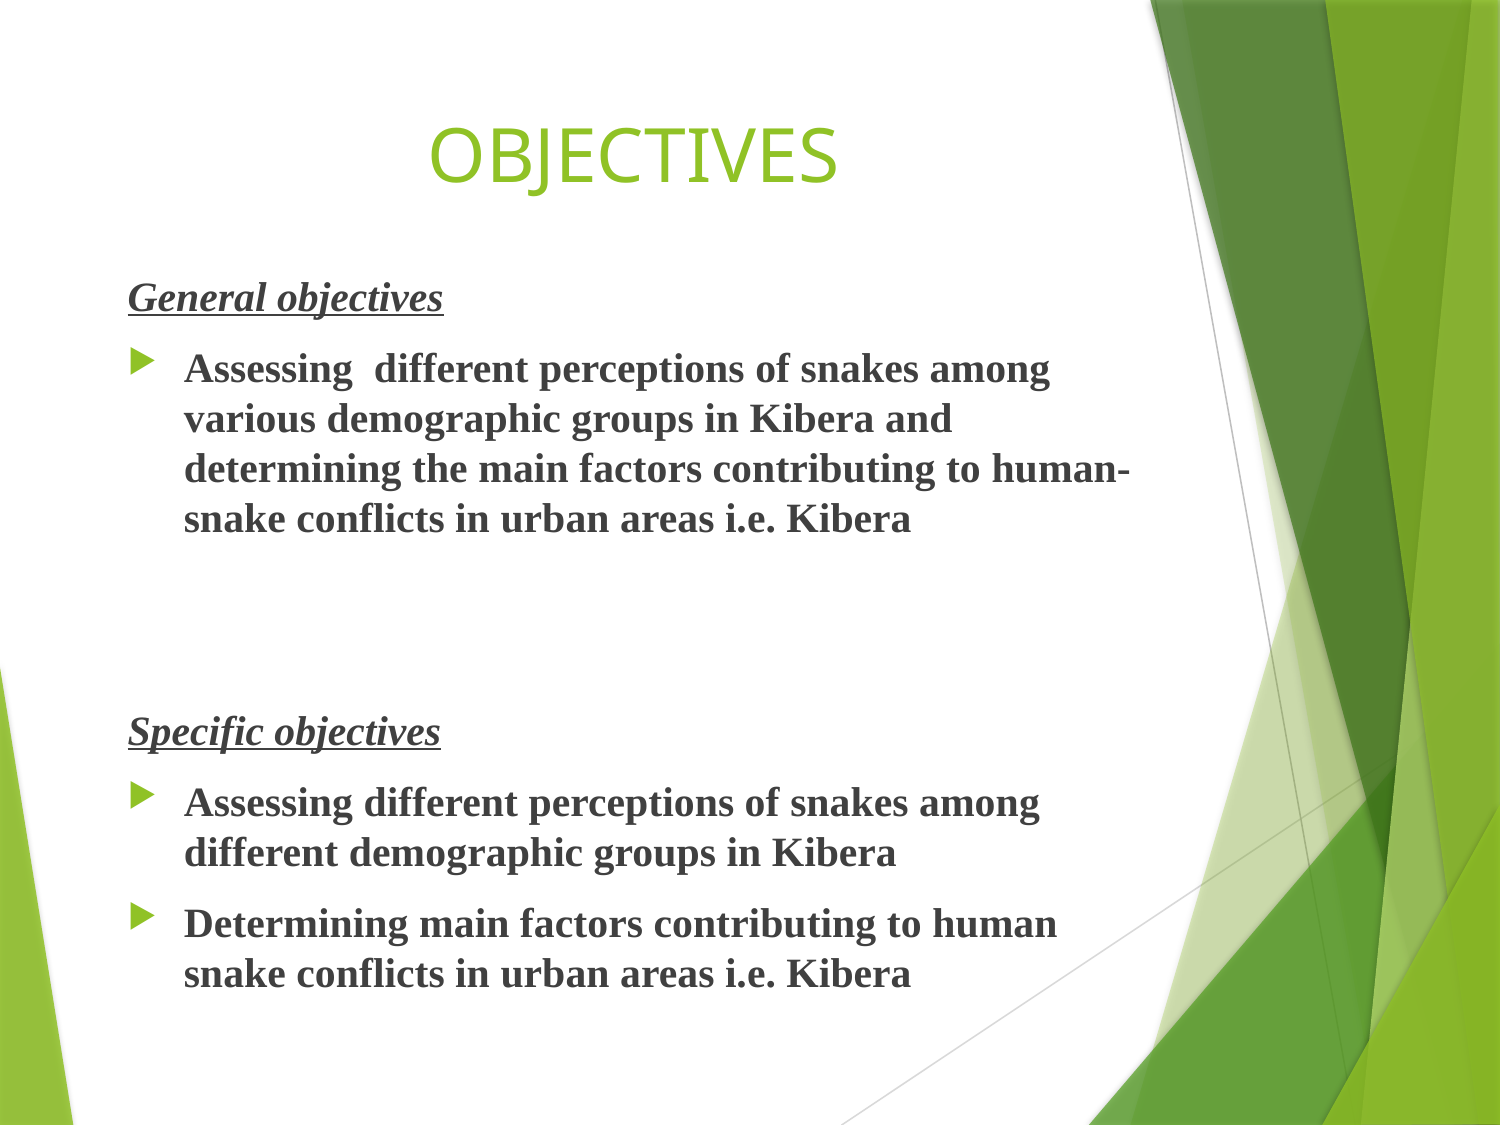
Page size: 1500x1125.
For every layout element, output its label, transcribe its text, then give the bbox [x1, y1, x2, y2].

list General objectives Assessing different perceptions of snakes among various demographic groups in Kibera and determining the main factors contributing to human-snake conflicts in urban areas i.e. Kibera Specific objectives Assessing different perceptions of snakes among different demographic groups in Kibera Determining main factors contributing to human snake conflicts in urban areas i.e. Kibera [112, 262, 1154, 1125]
title OBJECTIVES [412, 99, 1142, 238]
